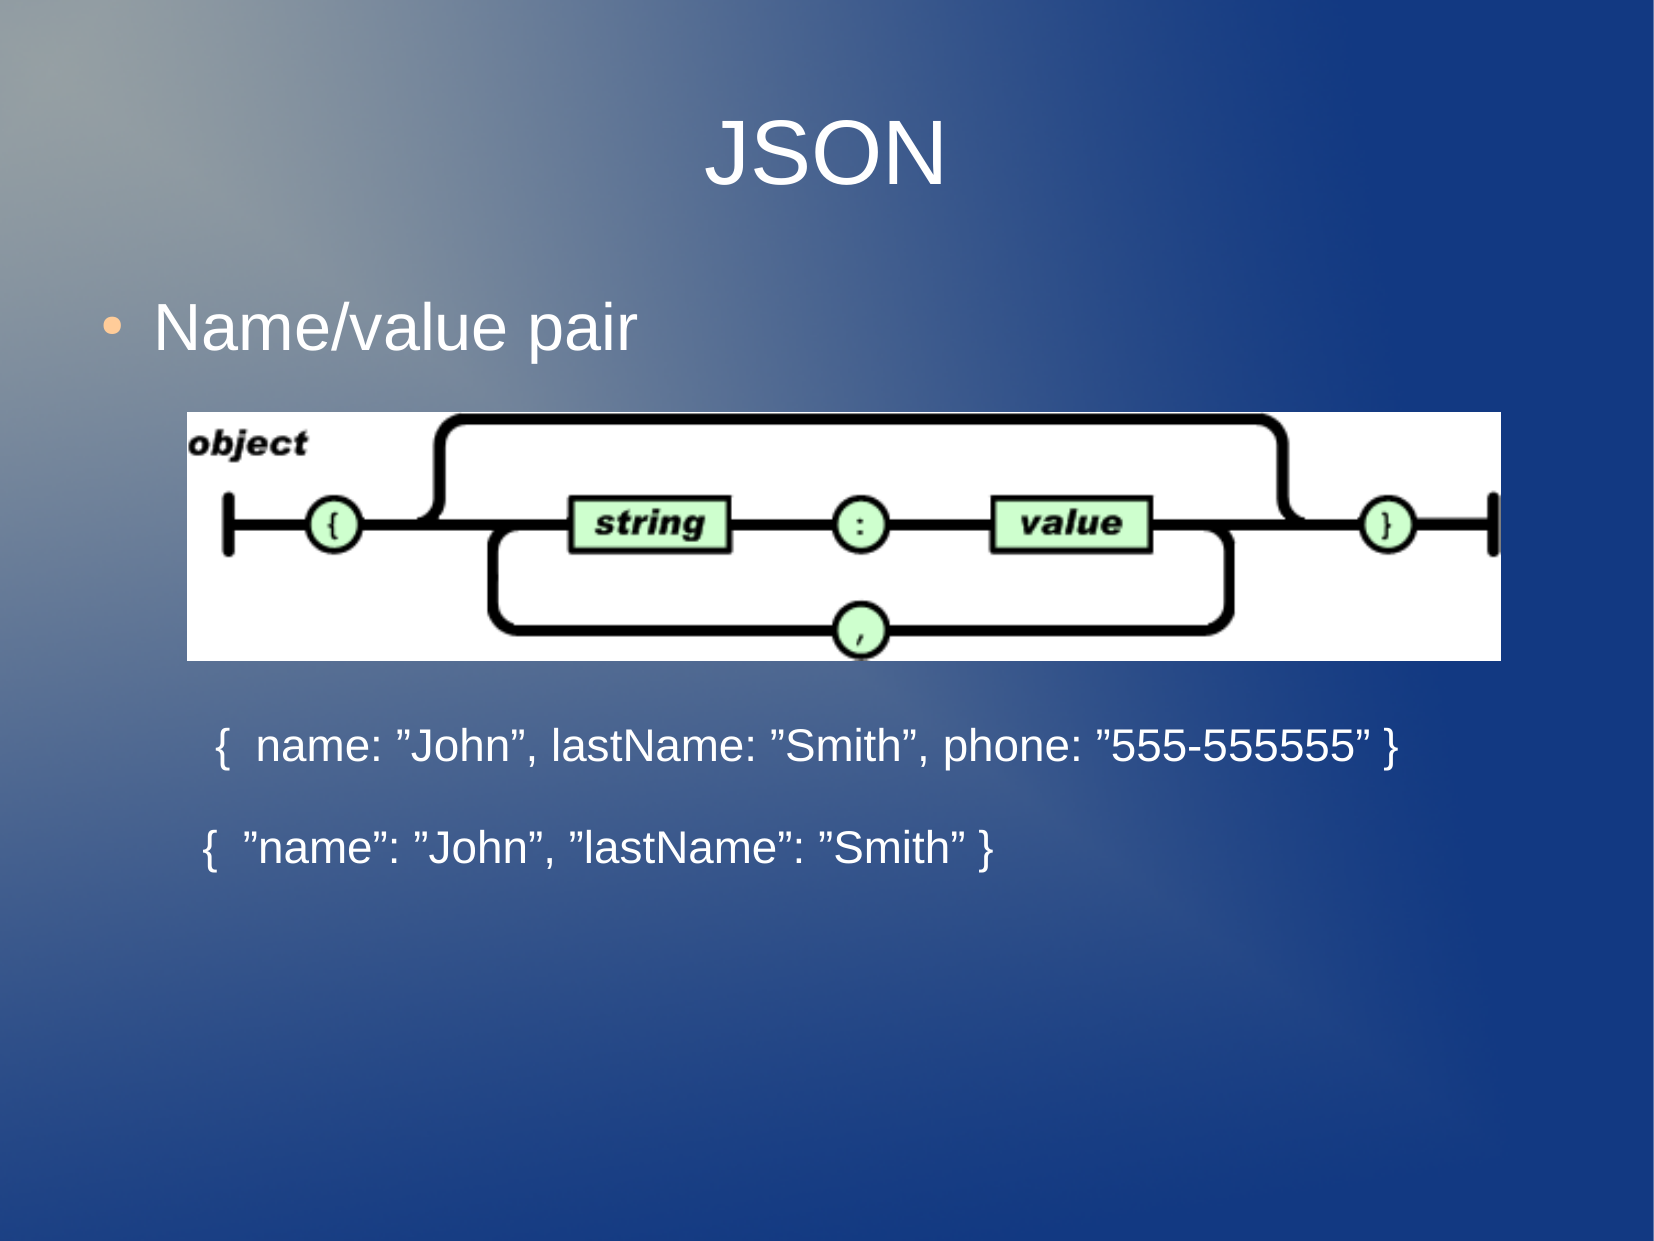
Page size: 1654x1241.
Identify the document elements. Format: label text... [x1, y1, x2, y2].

picture [0, 0, 1654, 1241]
list Name/value pair [82, 290, 1571, 1109]
text_box { name: ”John”, lastName: ”Smith”, phone: ”555-555555” } { ”name”: ”John”, ”lastName”: ”Smith” } [187, 712, 1501, 882]
title JSON [82, 49, 1571, 257]
